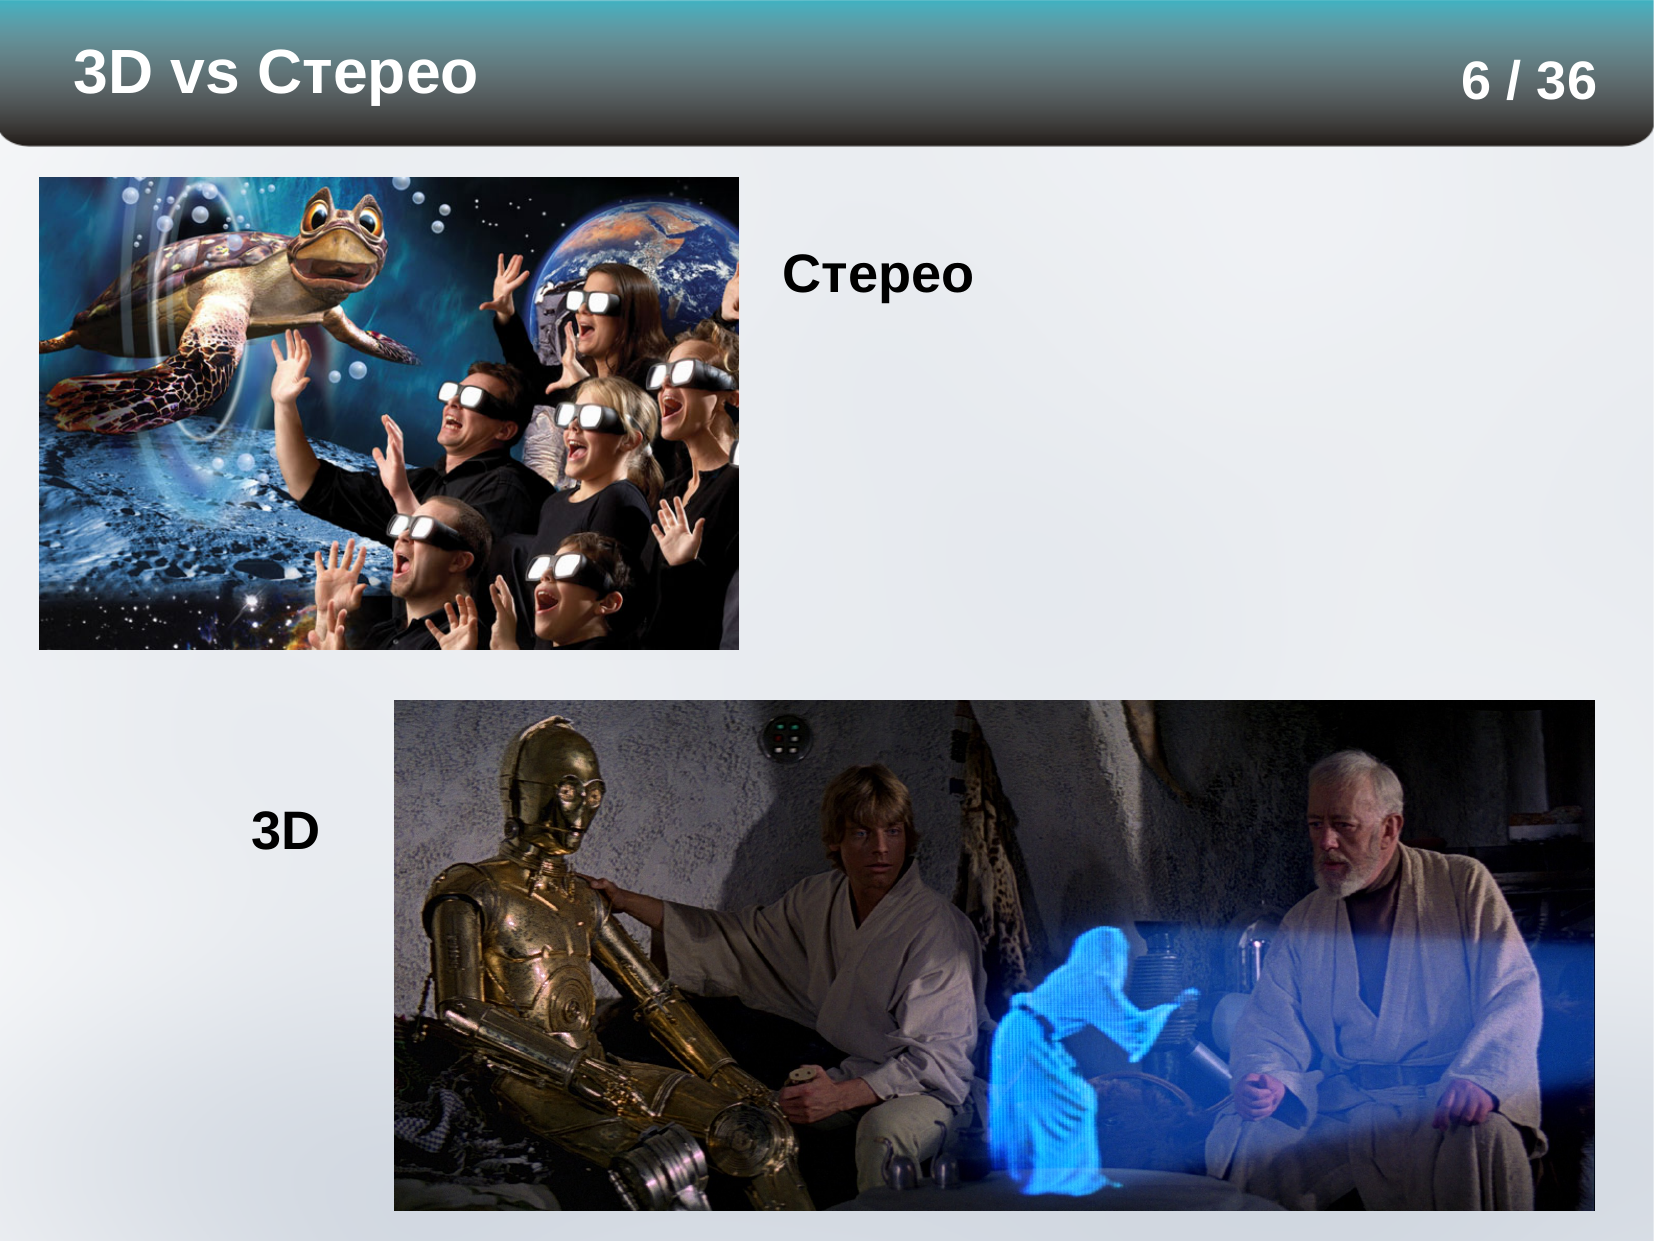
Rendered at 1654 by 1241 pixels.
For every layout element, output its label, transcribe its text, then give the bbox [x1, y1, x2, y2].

text_box Стерео [767, 236, 1182, 312]
text_box 3D [236, 792, 355, 869]
text_box 3D vs Стерео [59, 29, 1359, 115]
text_box <номер> / 36 [1446, 42, 1654, 179]
picture [0, 0, 1654, 1241]
